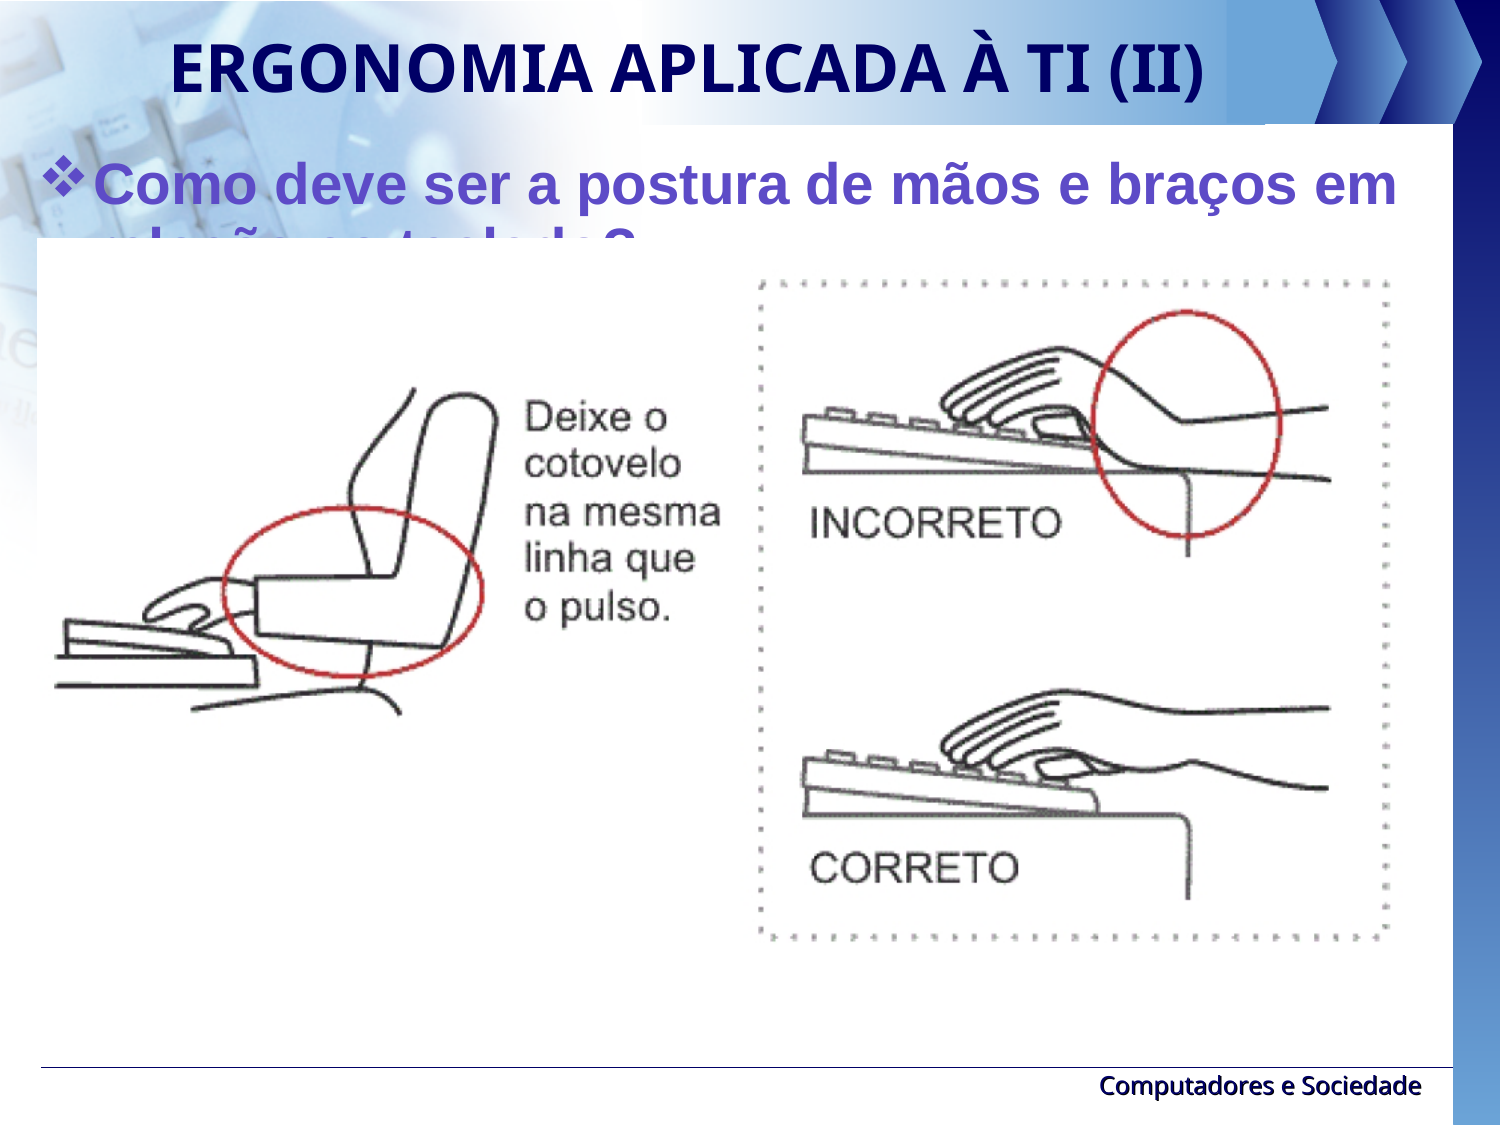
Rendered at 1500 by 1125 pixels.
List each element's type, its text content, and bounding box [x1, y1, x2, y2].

list Como deve ser a postura de mãos e braços em relação ao teclado? Os cotovelos devem estar dobrados em um ângulo reto. Os pulsos devem estar retos e na mesma altura dos cotovelos. [37, 151, 715, 1051]
title ERGONOMIA APLICADA À TI (II) [74, 0, 1300, 155]
picture [281, 151, 1426, 1050]
